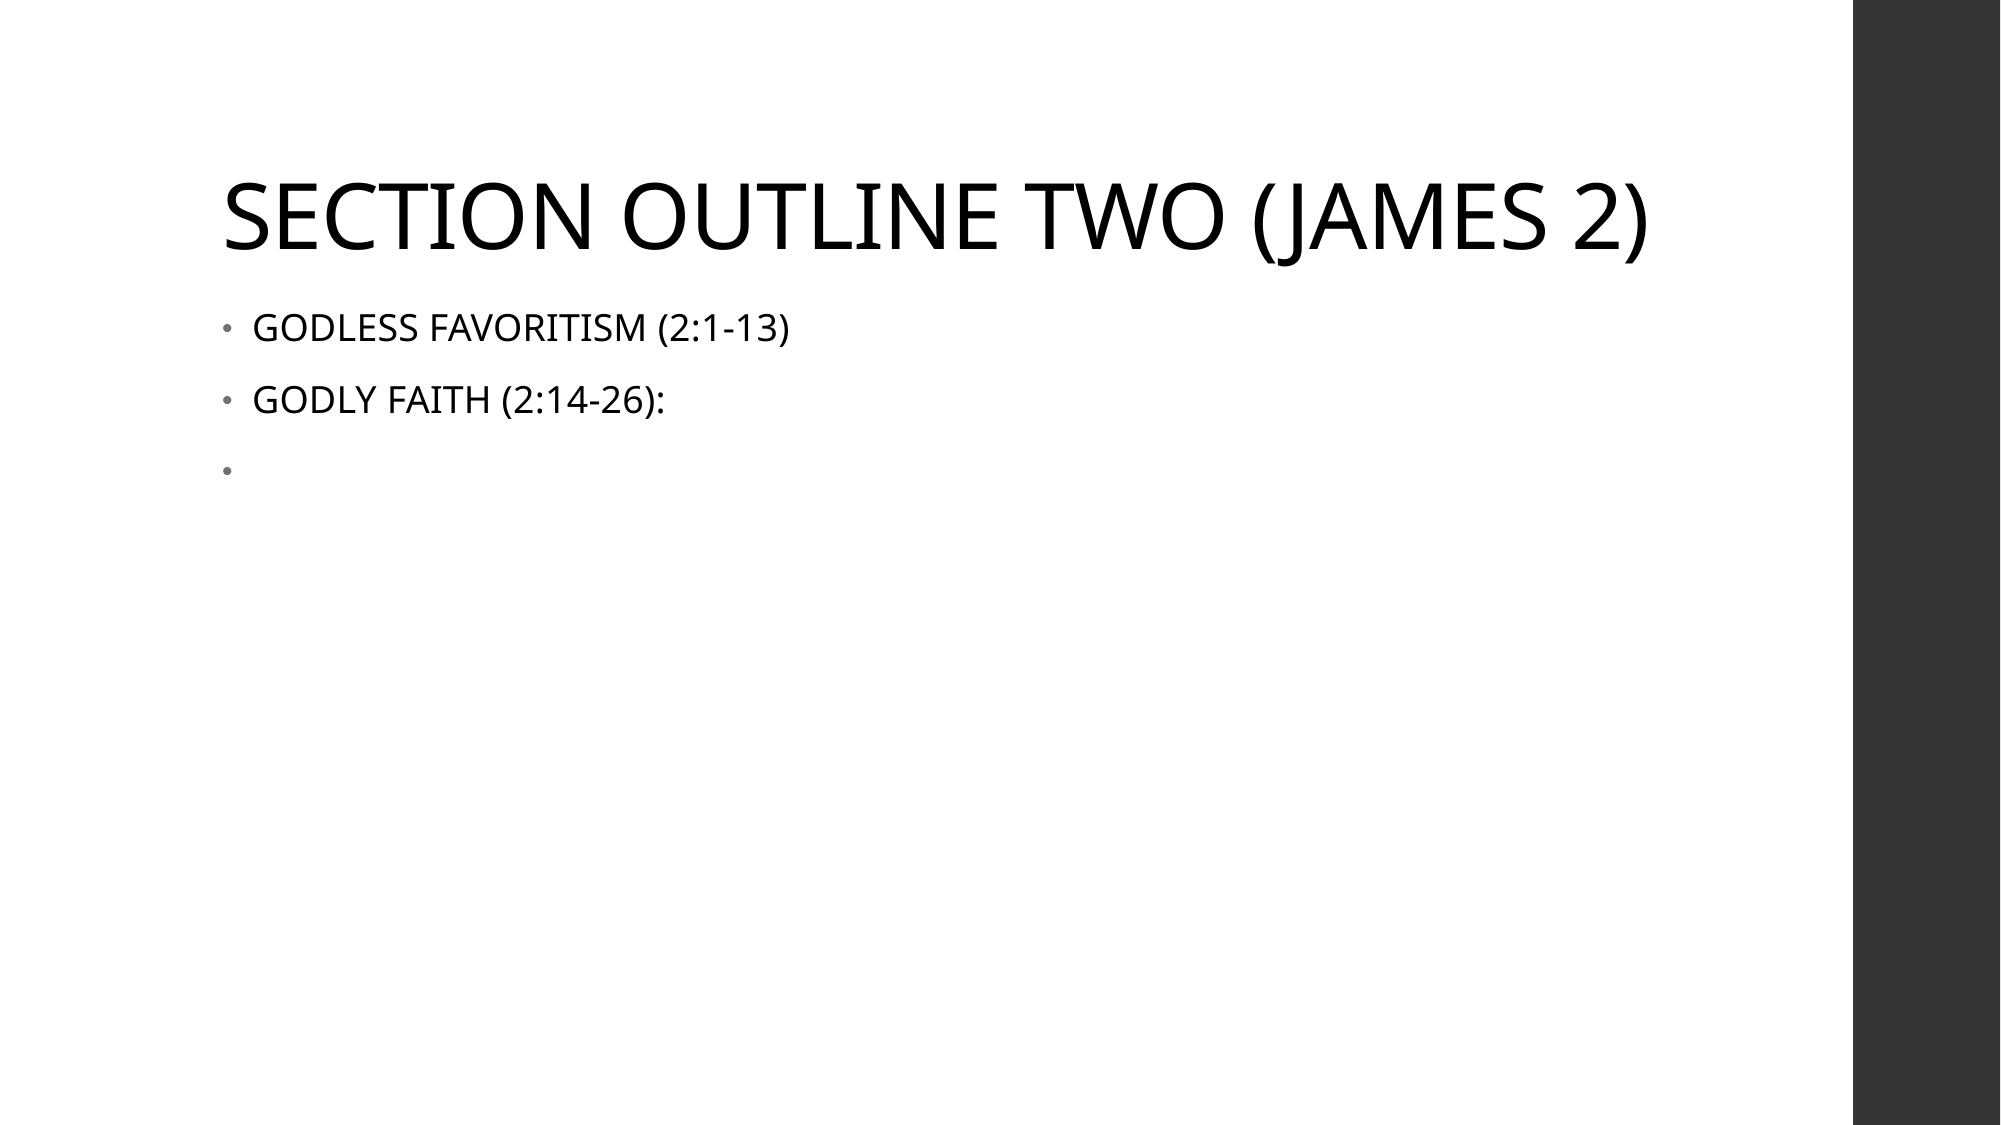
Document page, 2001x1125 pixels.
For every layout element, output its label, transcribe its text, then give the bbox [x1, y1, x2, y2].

title SECTION OUTLINE TWO (JAMES 2) [206, 60, 1797, 278]
list GODLESS FAVORITISM (2:1-13) GODLY FAITH (2:14-26): [206, 299, 1617, 1014]
